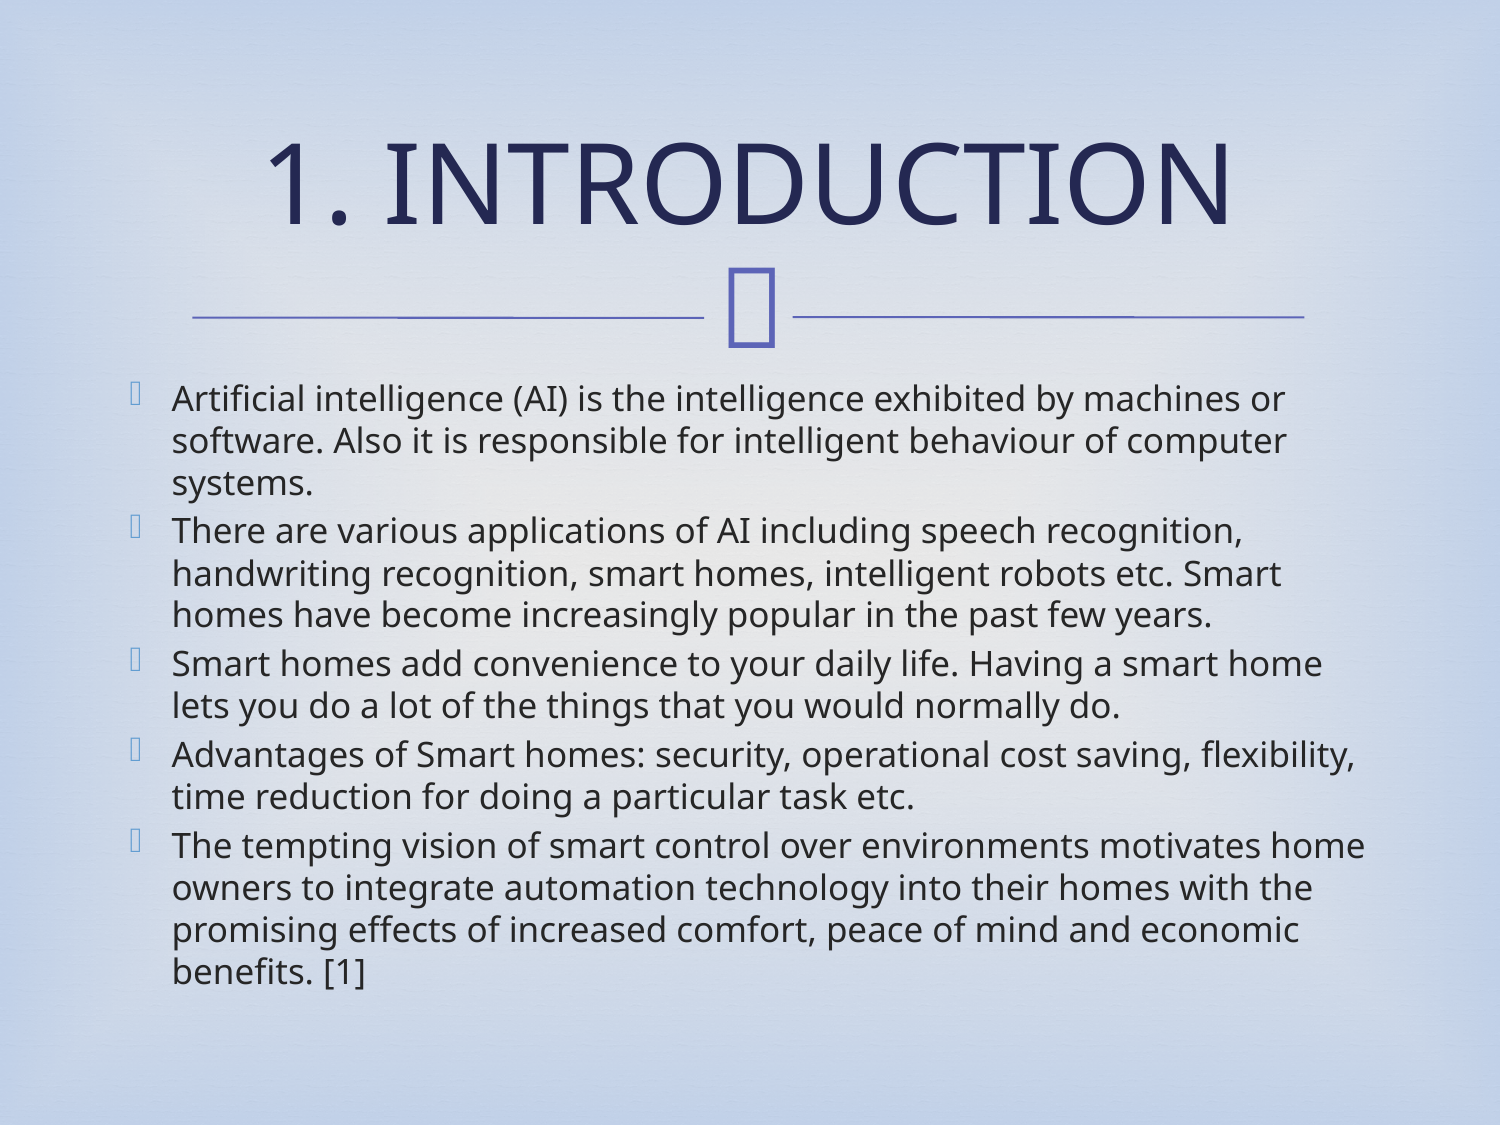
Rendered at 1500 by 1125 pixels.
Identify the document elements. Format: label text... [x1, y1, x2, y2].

title 1. INTRODUCTION [112, 93, 1386, 267]
list Artificial intelligence (AI) is the intelligence exhibited by machines or software. Also it is responsible for intelligent behaviour of computer systems. There are various applications of AI including speech recognition, handwriting recognition, smart homes, intelligent robots etc. Smart homes have become increasingly popular in the past few years. Smart homes add convenience to your daily life. Having a smart home lets you do a lot of the things that you would normally do. Advantages of Smart homes: security, operational cost saving, flexibility, time reduction for doing a particular task etc. The tempting vision of smart control over environments motivates home owners to integrate automation technology into their homes with the promising effects of increased comfort, peace of mind and economic benefits. [1] [114, 368, 1386, 1005]
picture [0, 0, 1500, 1125]
